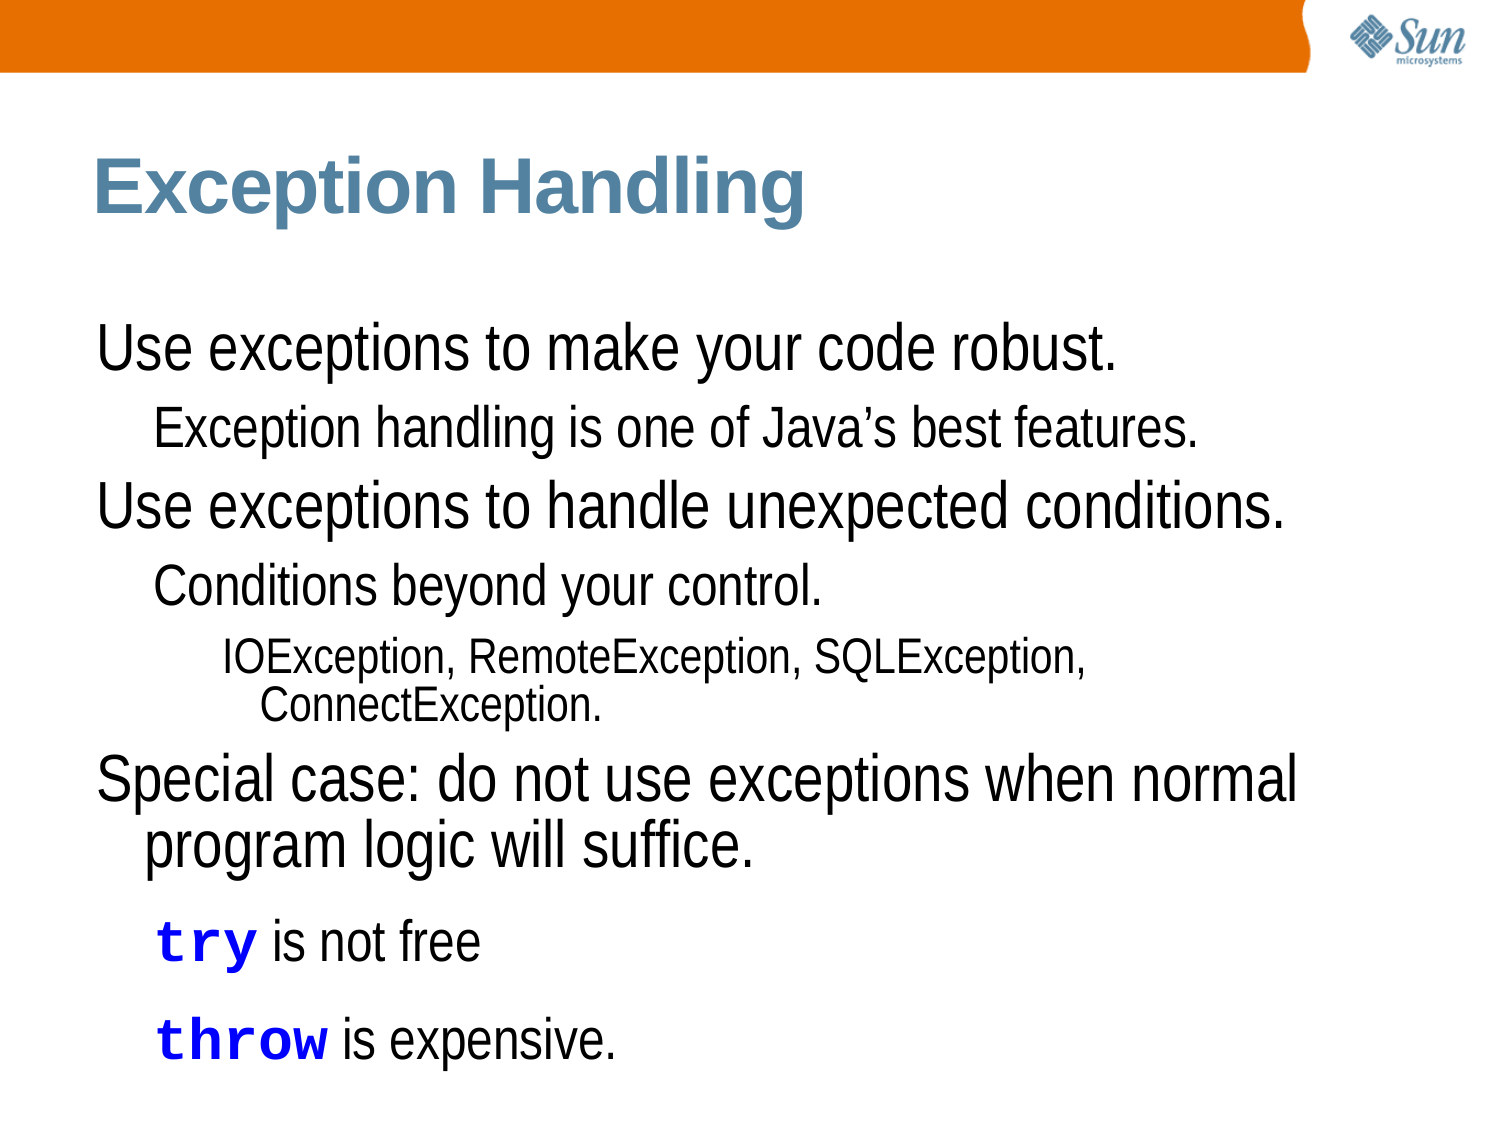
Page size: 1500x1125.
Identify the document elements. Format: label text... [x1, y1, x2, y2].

list Use exceptions to make your code robust. Exception handling is one of Java’s best features. Use exceptions to handle unexpected conditions. Conditions beyond your control. IOException, RemoteException, SQLException, ConnectException. Special case: do not use exceptions when normal program logic will suffice. try is not free throw is expensive. [61, 310, 1433, 1125]
picture [0, 0, 1500, 75]
title Exception Handling [92, 149, 1455, 256]
